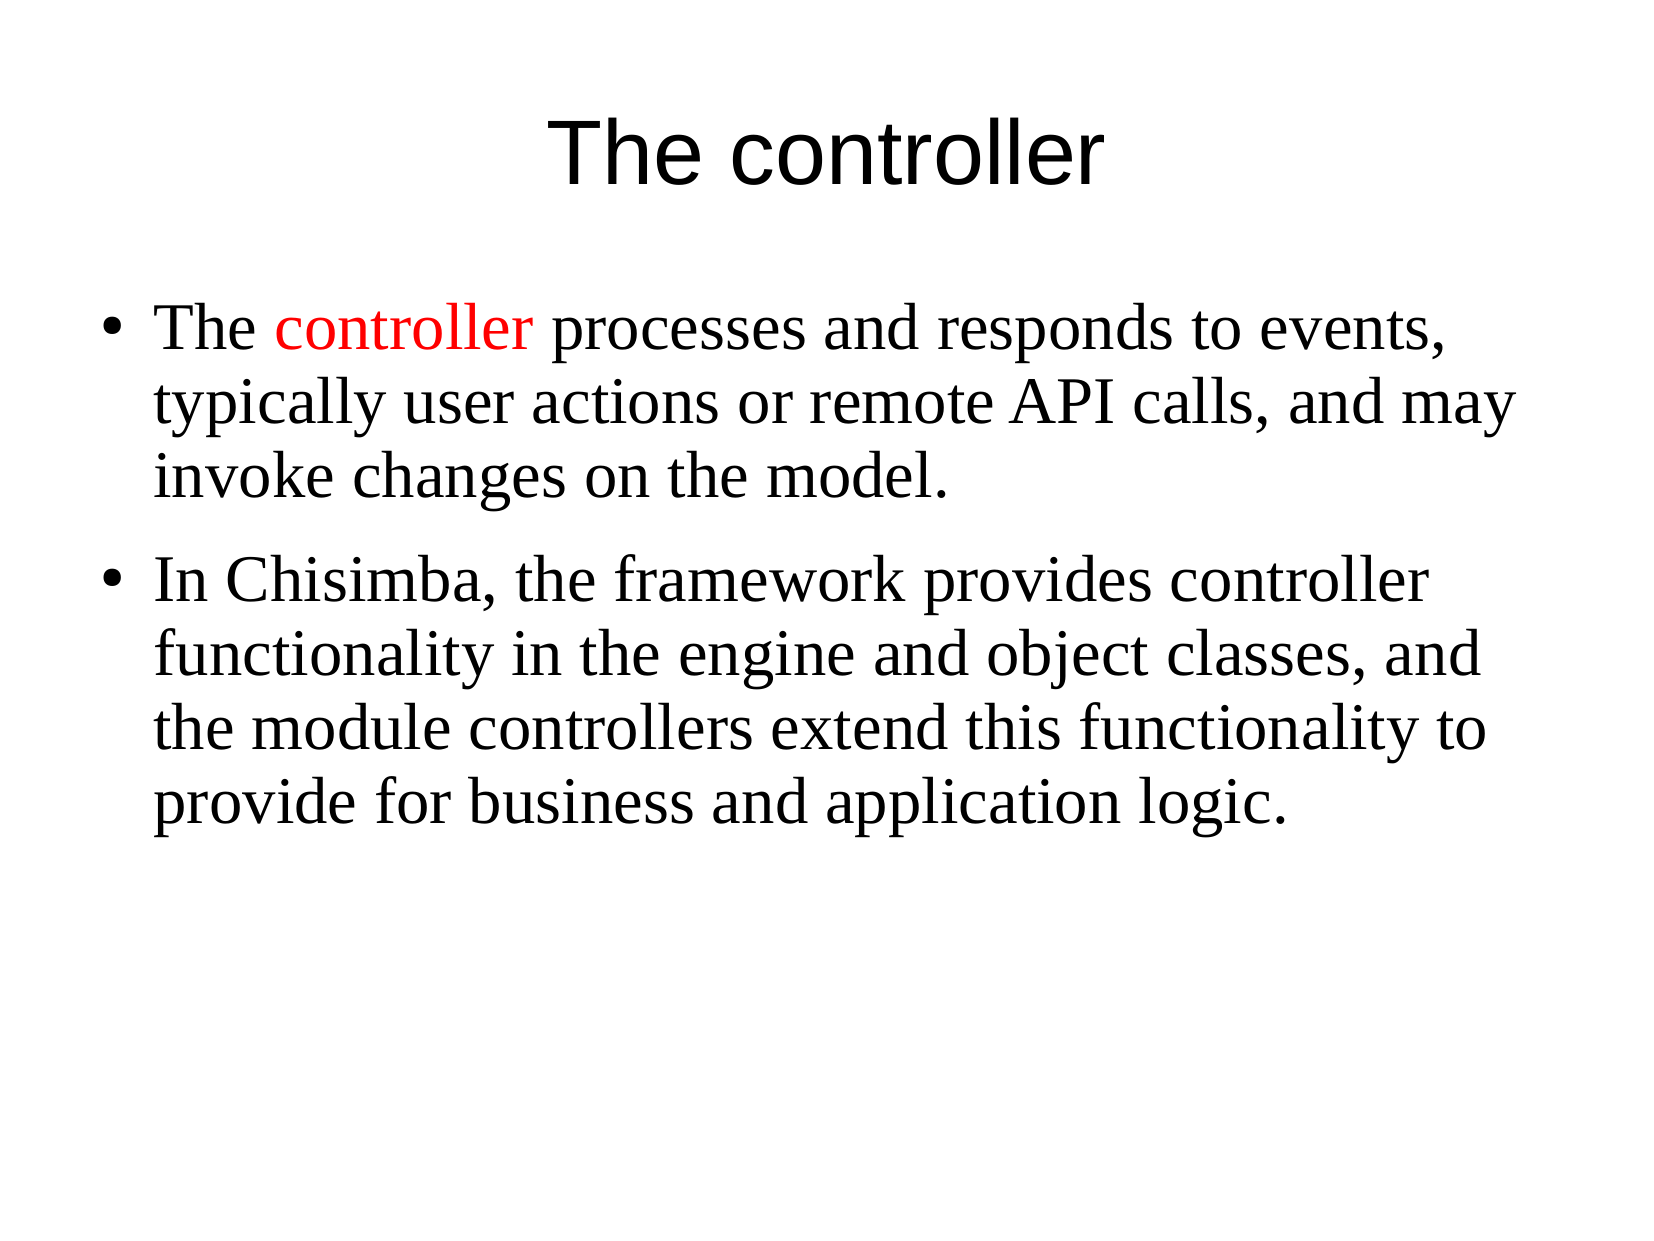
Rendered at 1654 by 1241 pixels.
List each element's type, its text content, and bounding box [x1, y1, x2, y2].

title The controller [82, 56, 1571, 250]
list The controller processes and responds to events, typically user actions or remote API calls, and may invoke changes on the model. In Chisimba, the framework provides controller functionality in the engine and object classes, and the module controllers extend this functionality to provide for business and application logic. [82, 290, 1571, 1109]
